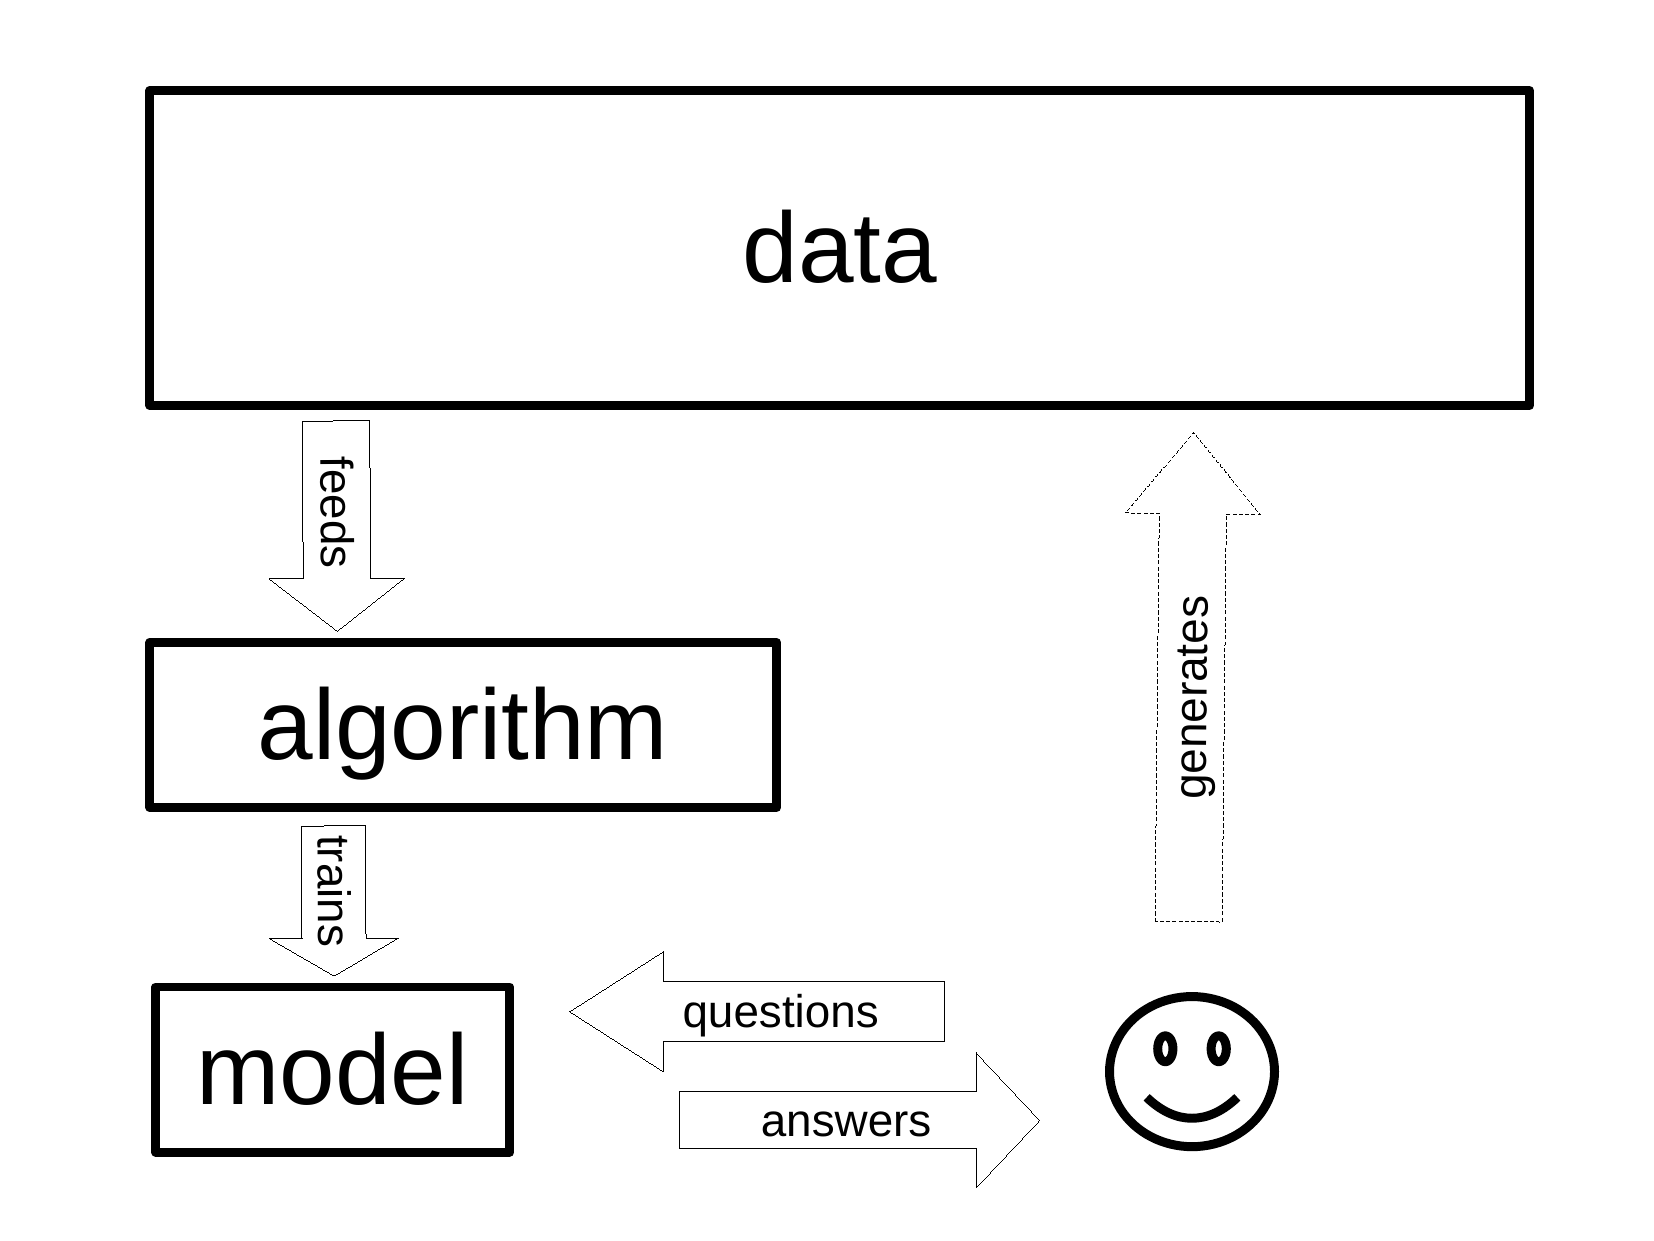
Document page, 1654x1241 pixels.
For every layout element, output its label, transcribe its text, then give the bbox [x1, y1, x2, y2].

text_box algorithm [149, 642, 777, 808]
text_box data [149, 90, 1530, 406]
text_box answers [679, 1052, 1040, 1188]
text_box questions [569, 951, 945, 1072]
text_box feeds [269, 420, 405, 632]
text_box trains [269, 825, 399, 976]
text_box generates [1125, 432, 1261, 923]
text_box model [155, 986, 510, 1153]
